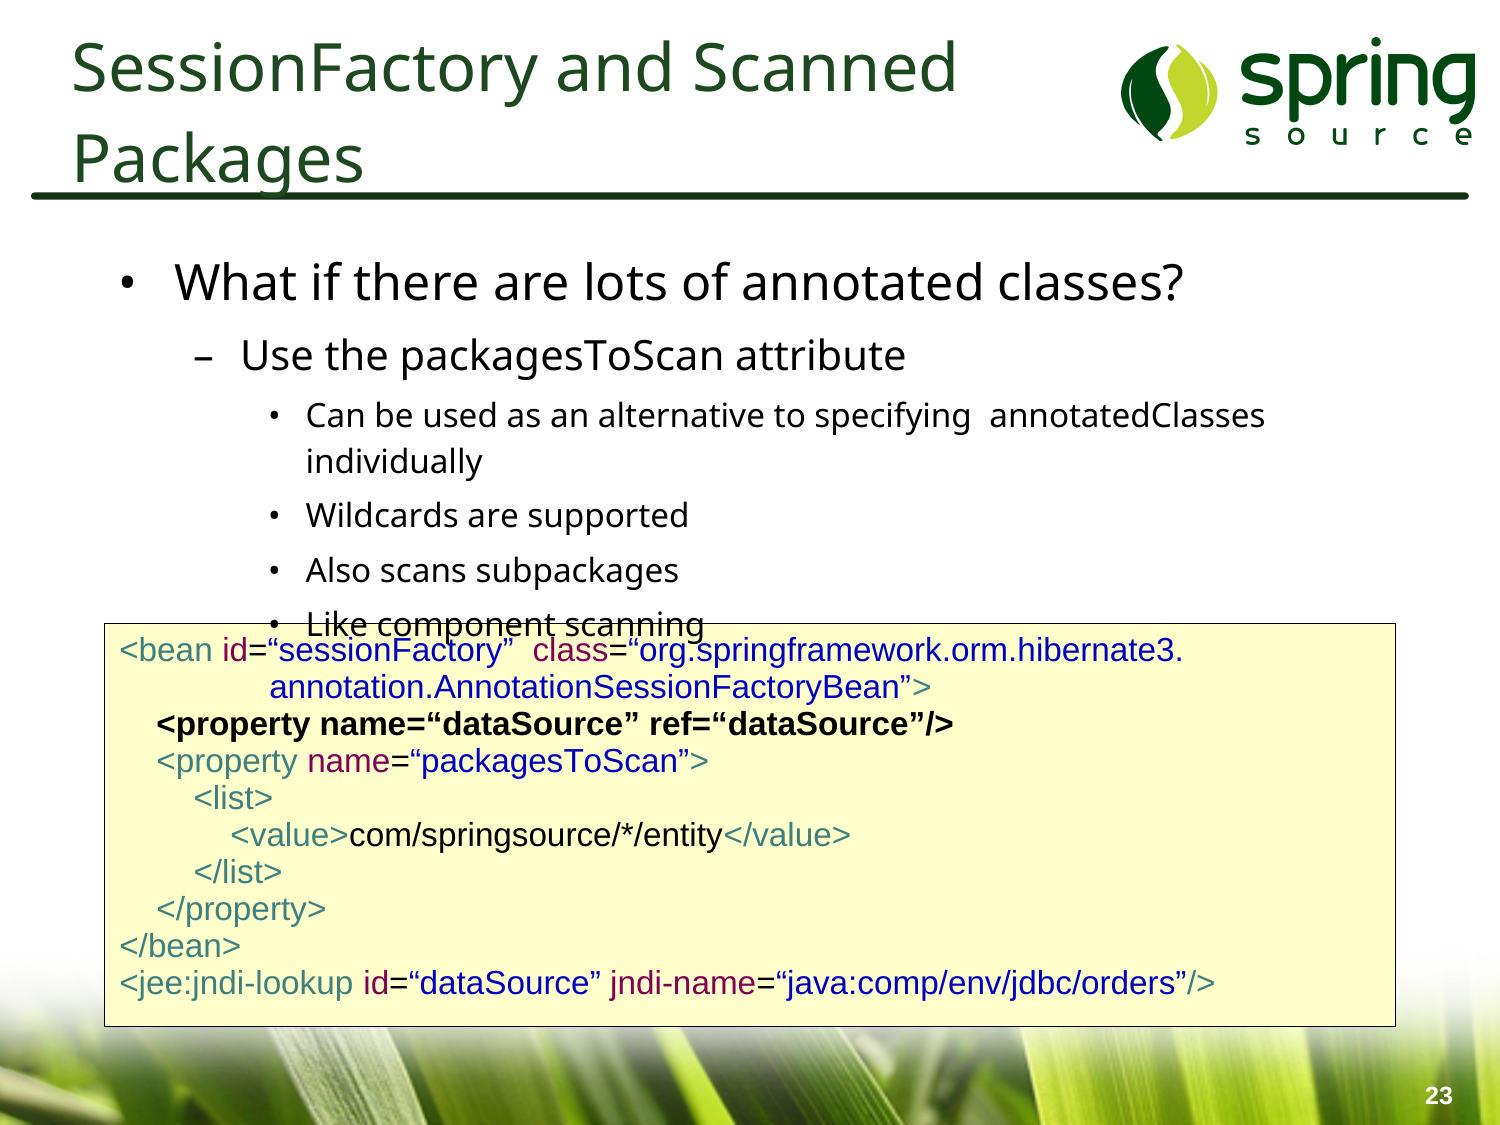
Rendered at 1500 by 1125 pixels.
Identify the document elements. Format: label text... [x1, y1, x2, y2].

text_box <bean id=“sessionFactory” class=“org.springframework.orm.hibernate3. annotation.AnnotationSessionFactoryBean”> <property name=“dataSource” ref=“dataSource”/> <property name=“packagesToScan”> <list> <value>com/springsource/*/entity</value> </list> </property> </bean> <jee:jndi-lookup id=“dataSource” jndi-name=“java:comp/env/jdbc/orders”/> [104, 623, 1396, 1027]
picture [0, 944, 1500, 1125]
picture [1121, 37, 1475, 145]
list What if there are lots of annotated classes? Use the packagesToScan attribute Can be used as an alternative to specifying annotatedClasses individually Wildcards are supported Also scans subpackages Like component scanning [103, 239, 1394, 903]
title SessionFactory and Scanned Packages [56, 12, 1089, 204]
